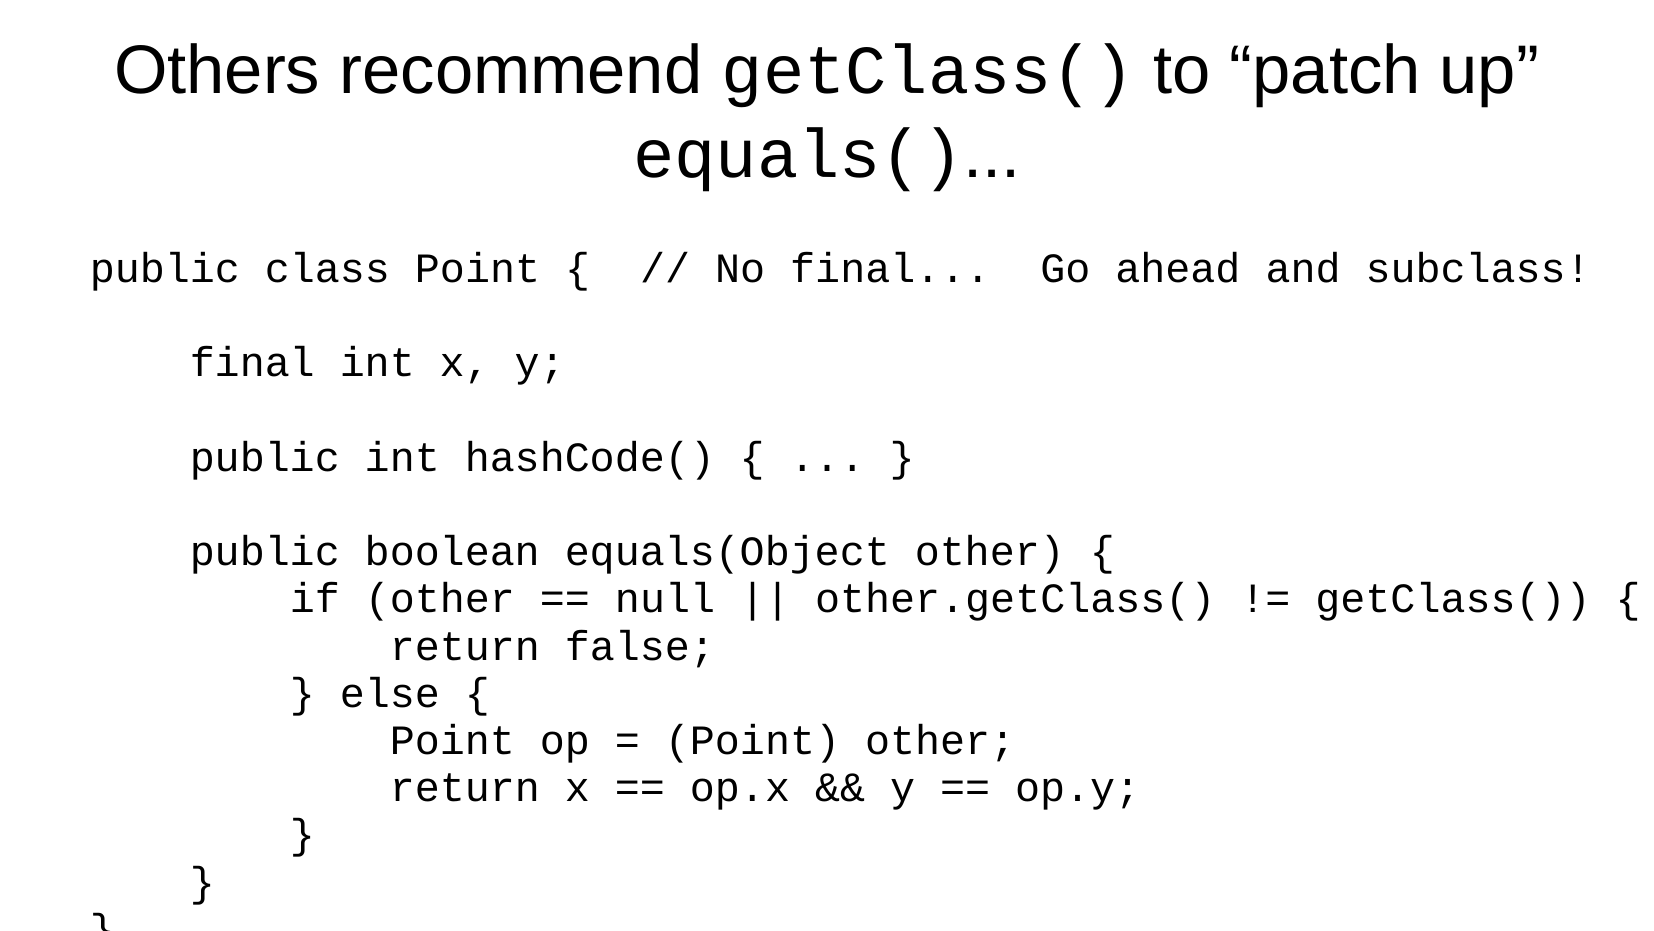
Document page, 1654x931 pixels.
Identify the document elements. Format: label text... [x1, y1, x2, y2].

text_box public class Point { // No final... Go ahead and subclass! final int x, y; public int hashCode() { ... } public boolean equals(Object other) { if (other == null || other.getClass() != getClass()) { return false; } else { Point op = (Point) other; return x == op.x && y == op.y; } } } [75, 240, 1654, 923]
title Others recommend getClass() to “patch up” equals()... [82, 35, 1571, 194]
